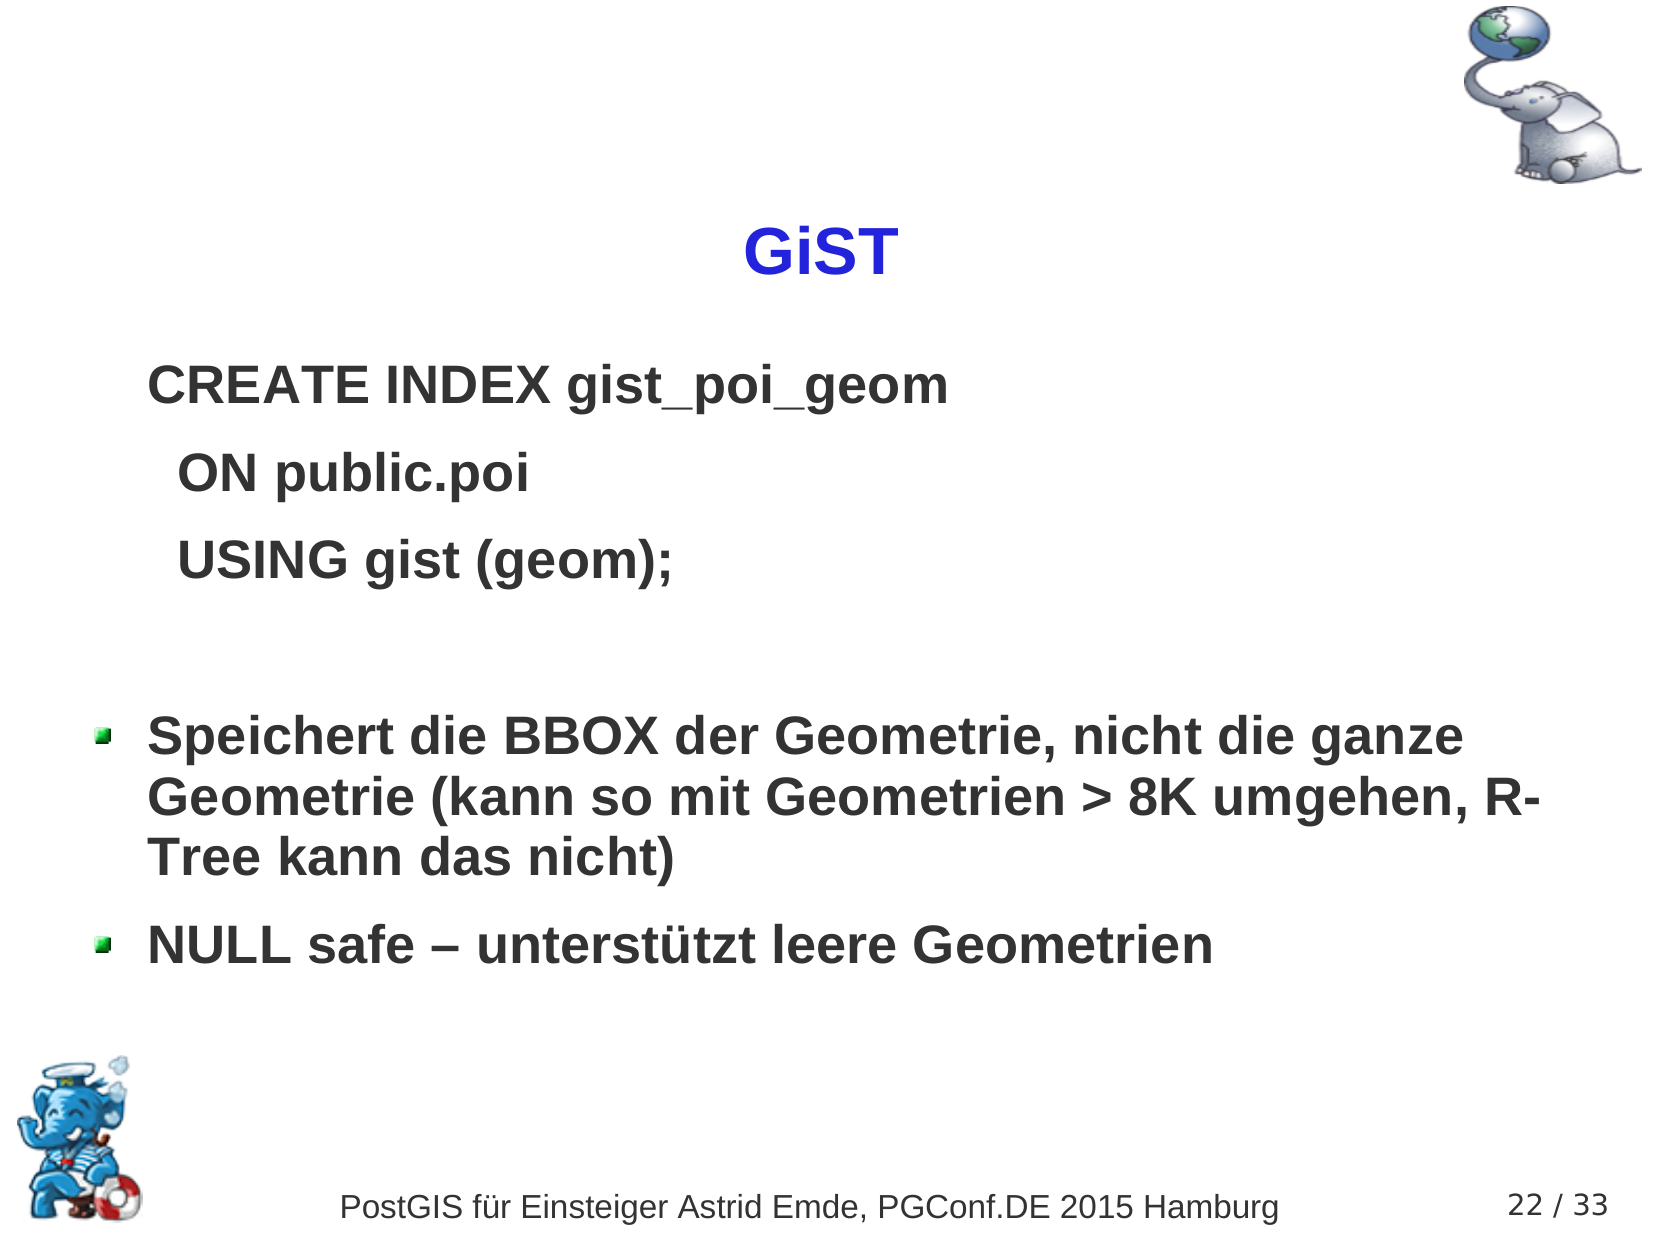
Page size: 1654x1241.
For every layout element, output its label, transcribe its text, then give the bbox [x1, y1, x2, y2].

picture [1464, 6, 1642, 184]
title GiST [76, 177, 1565, 325]
picture [17, 1055, 143, 1223]
list CREATE INDEX gist_poi_geom ON public.poi USING gist (geom); Speichert die BBOX der Geometrie, nicht die ganze Geometrie (kann so mit Geometrien > 8K umgehen, R-Tree kann das nicht) NULL safe – unterstützt leere Geometrien [76, 354, 1565, 1173]
